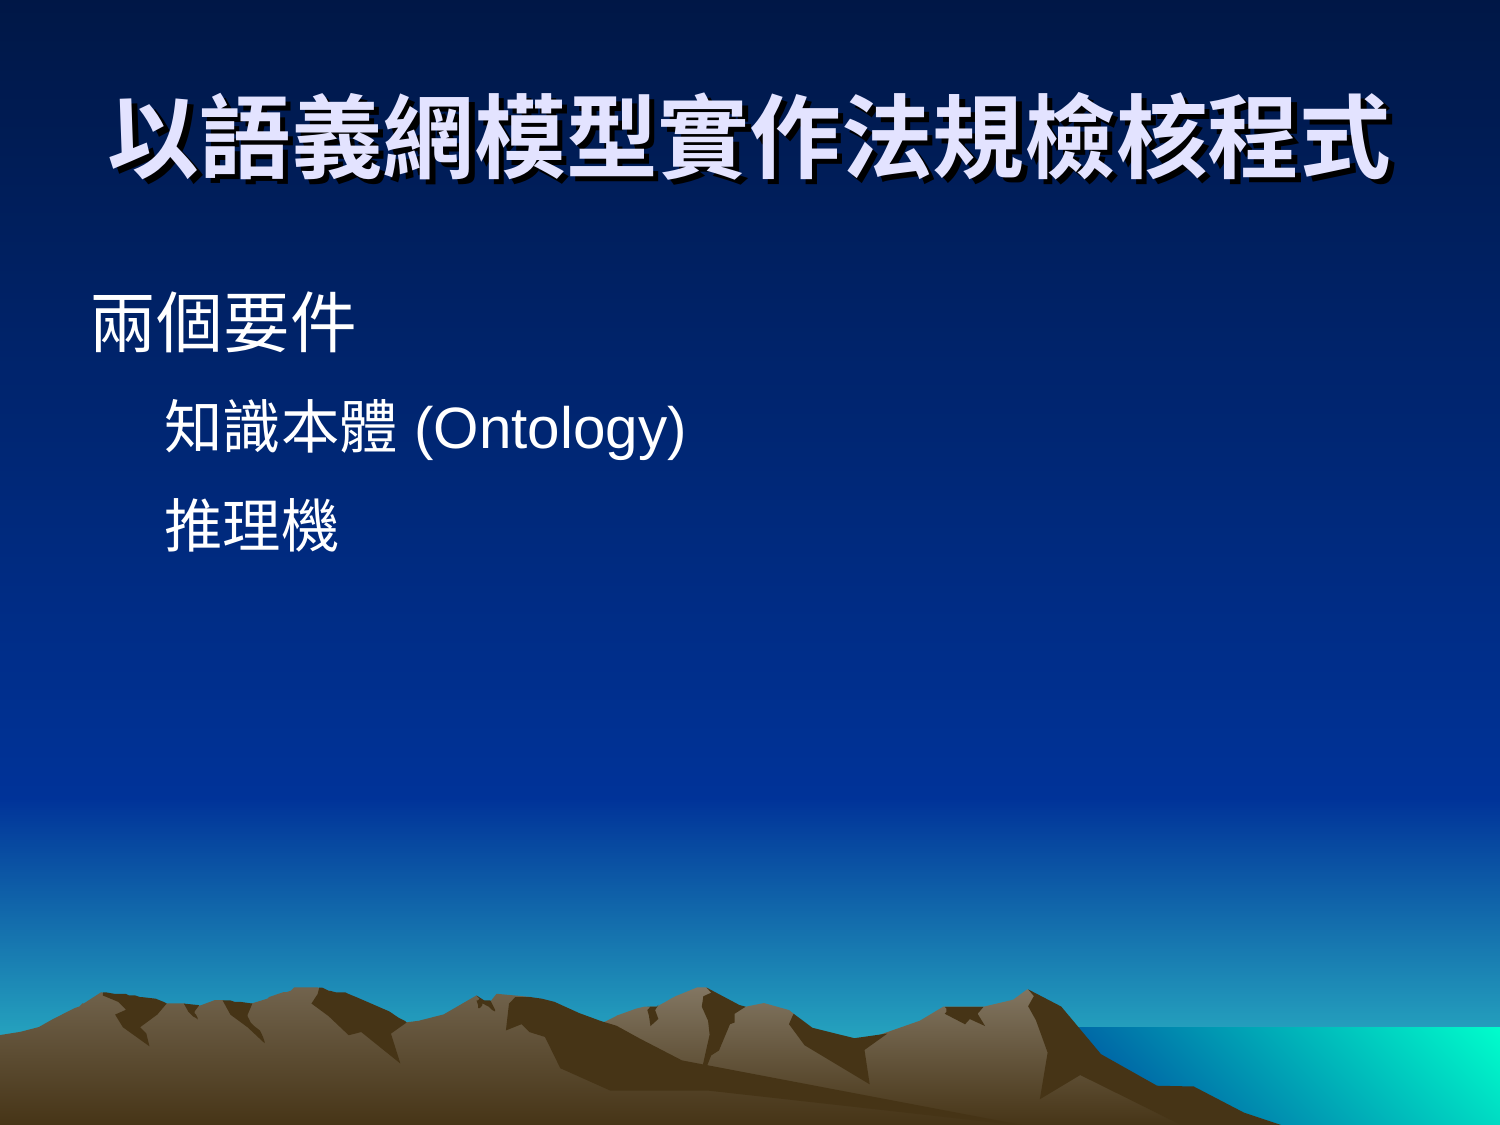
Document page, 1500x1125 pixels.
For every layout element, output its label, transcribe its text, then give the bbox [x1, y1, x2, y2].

list 兩個要件 知識本體(Ontology) 推理機 [75, 262, 1426, 1001]
title 以語義網模型實作法規檢核程式 [75, 37, 1426, 225]
